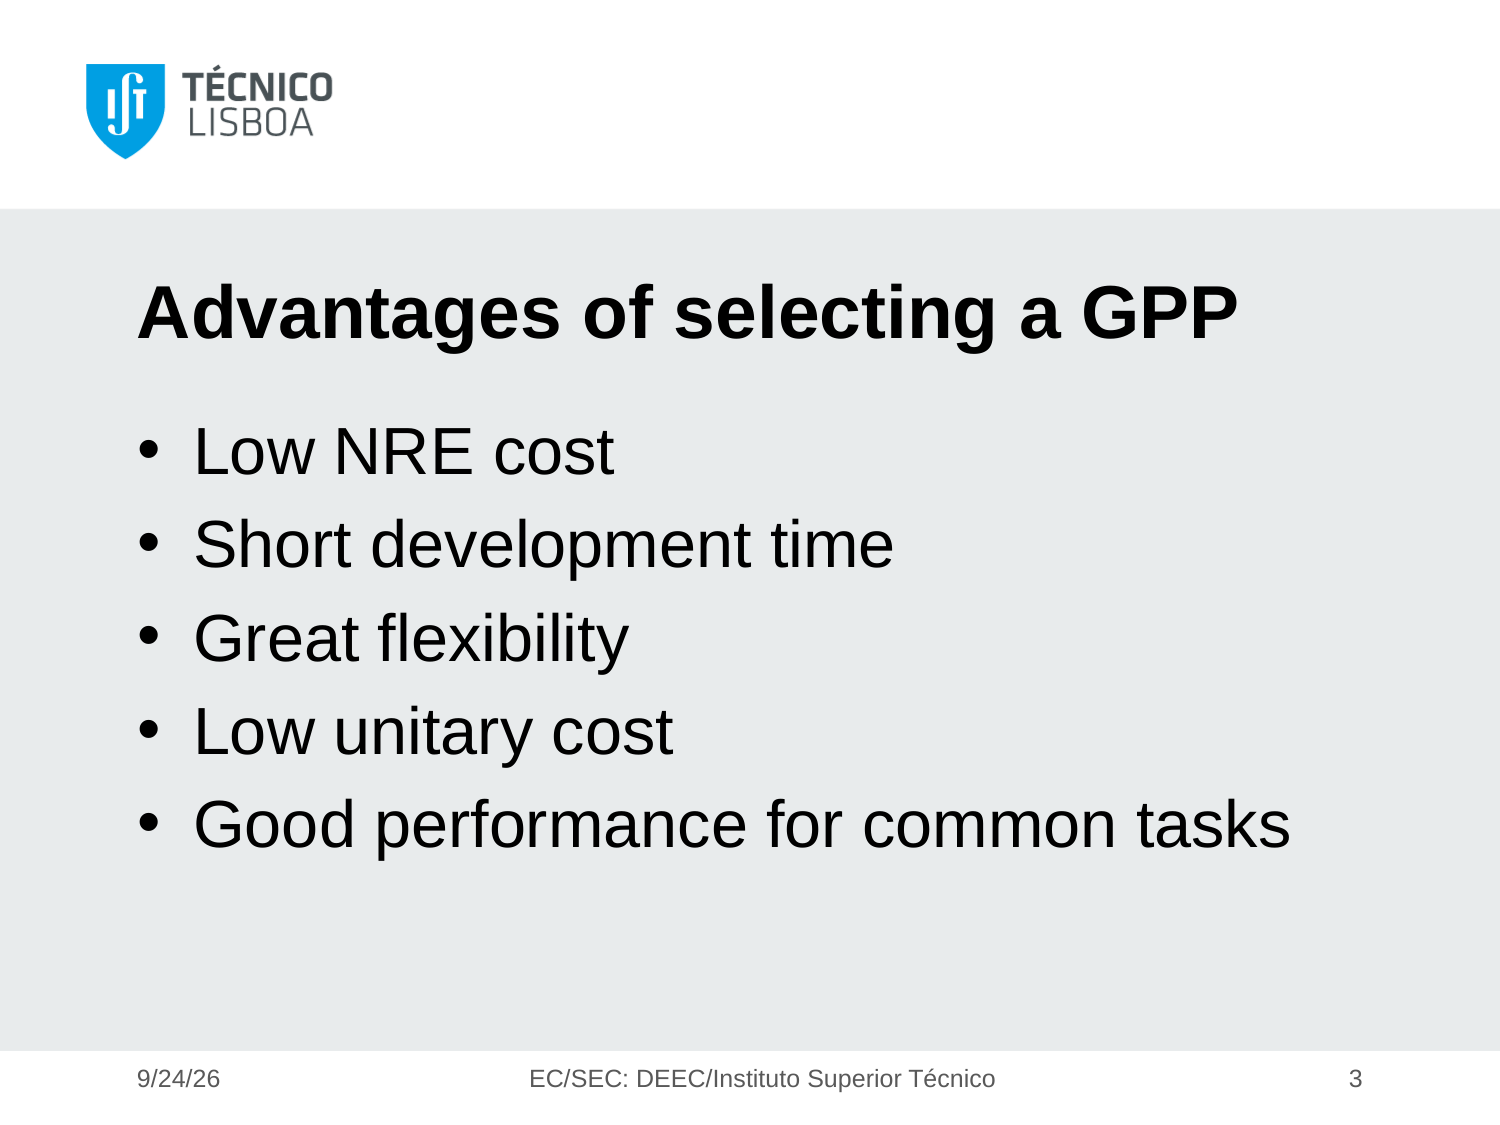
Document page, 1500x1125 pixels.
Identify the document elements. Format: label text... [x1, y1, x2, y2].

slide_number <number> [1077, 1052, 1378, 1103]
list Low NRE cost Short development time Great flexibility Low unitary cost Good performance for common tasks [121, 400, 1378, 1005]
picture [0, 0, 1500, 1125]
title Advantages of selecting a GPP [121, 237, 1378, 381]
footer EC/SEC: DEEC/Instituto Superior Técnico [512, 1052, 1021, 1103]
slide_number 10/8/18 [121, 1052, 425, 1103]
